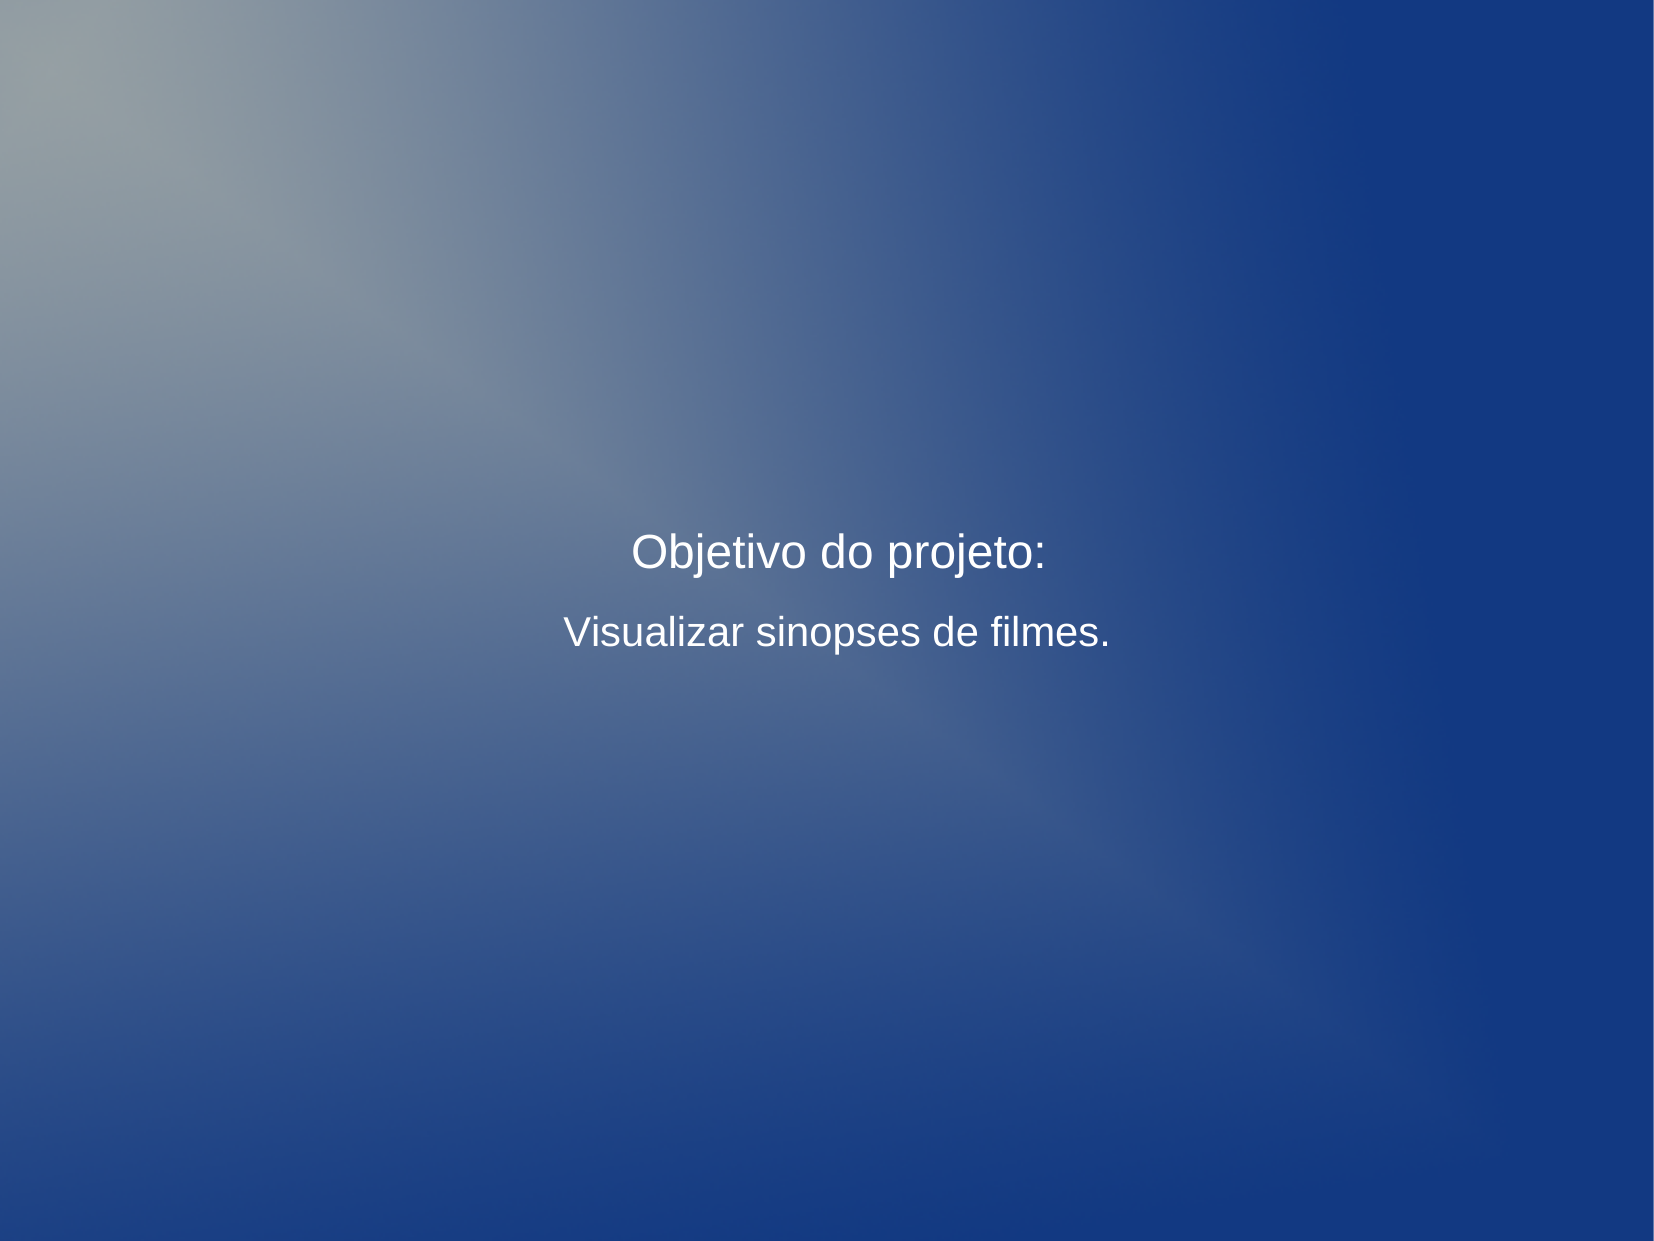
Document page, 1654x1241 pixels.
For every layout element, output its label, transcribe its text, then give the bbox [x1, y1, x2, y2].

picture [0, 0, 1654, 1241]
list Objetivo do projeto: Visualizar sinopses de filmes. [90, 525, 1579, 811]
